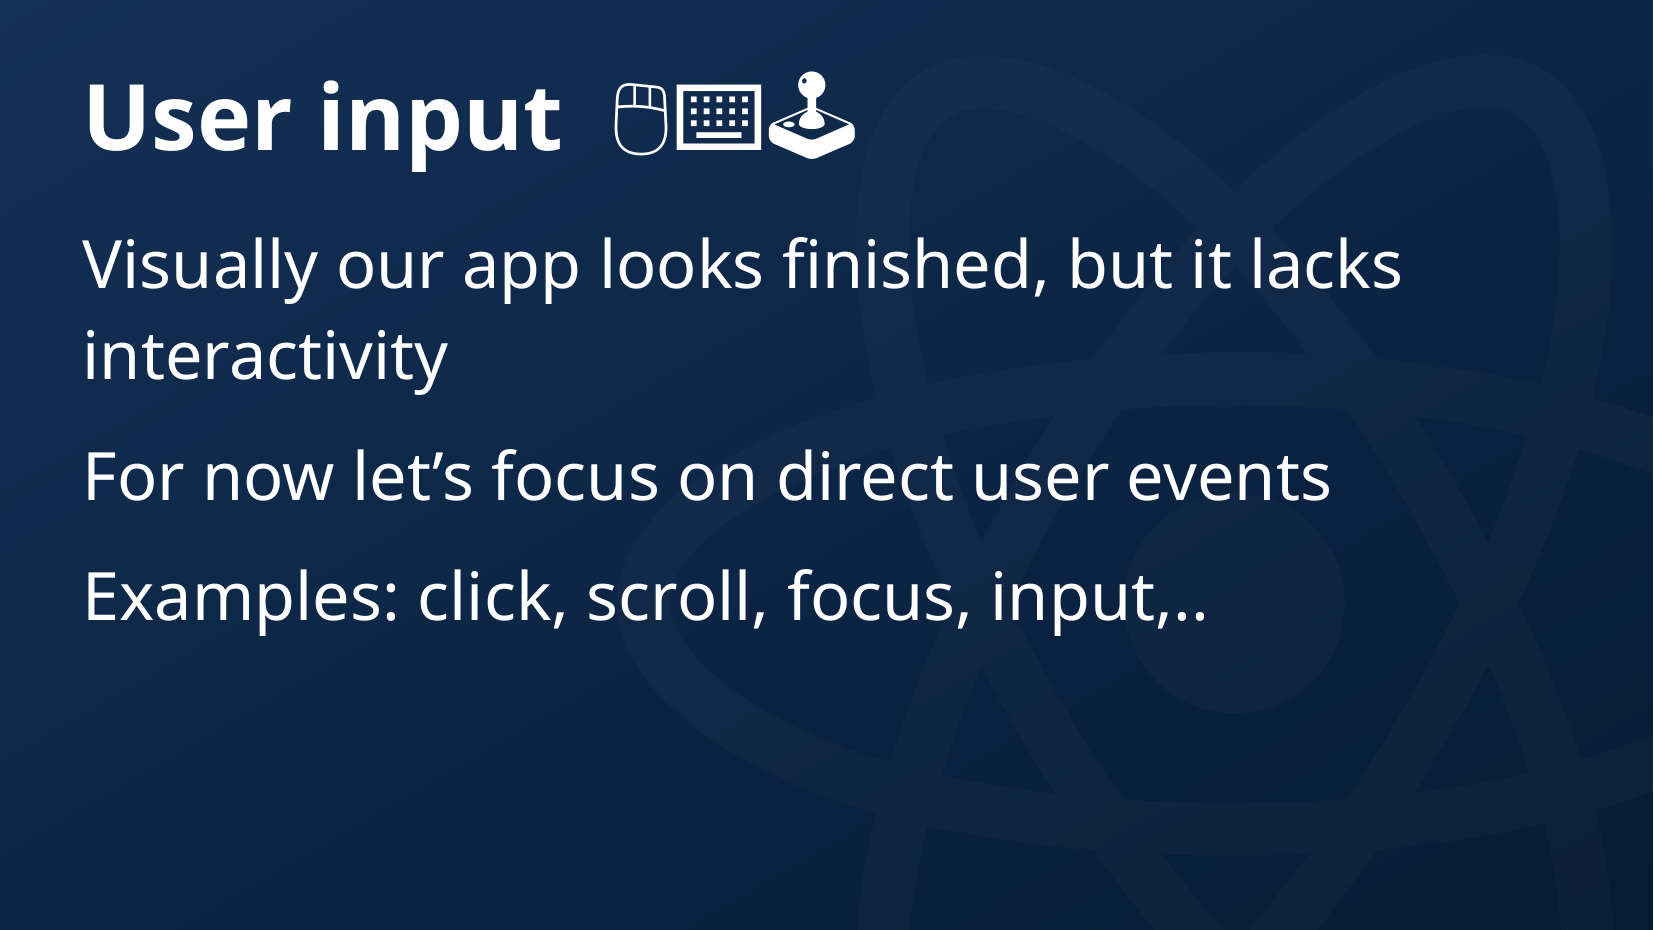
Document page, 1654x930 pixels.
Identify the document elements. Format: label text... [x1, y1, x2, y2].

title User input 🖱⌨️📱🕹 [82, 37, 1571, 193]
list Visually our app looks finished, but it lacks interactivity For now let’s focus on direct user events Examples: click, scroll, focus, input,.. [82, 217, 1571, 757]
